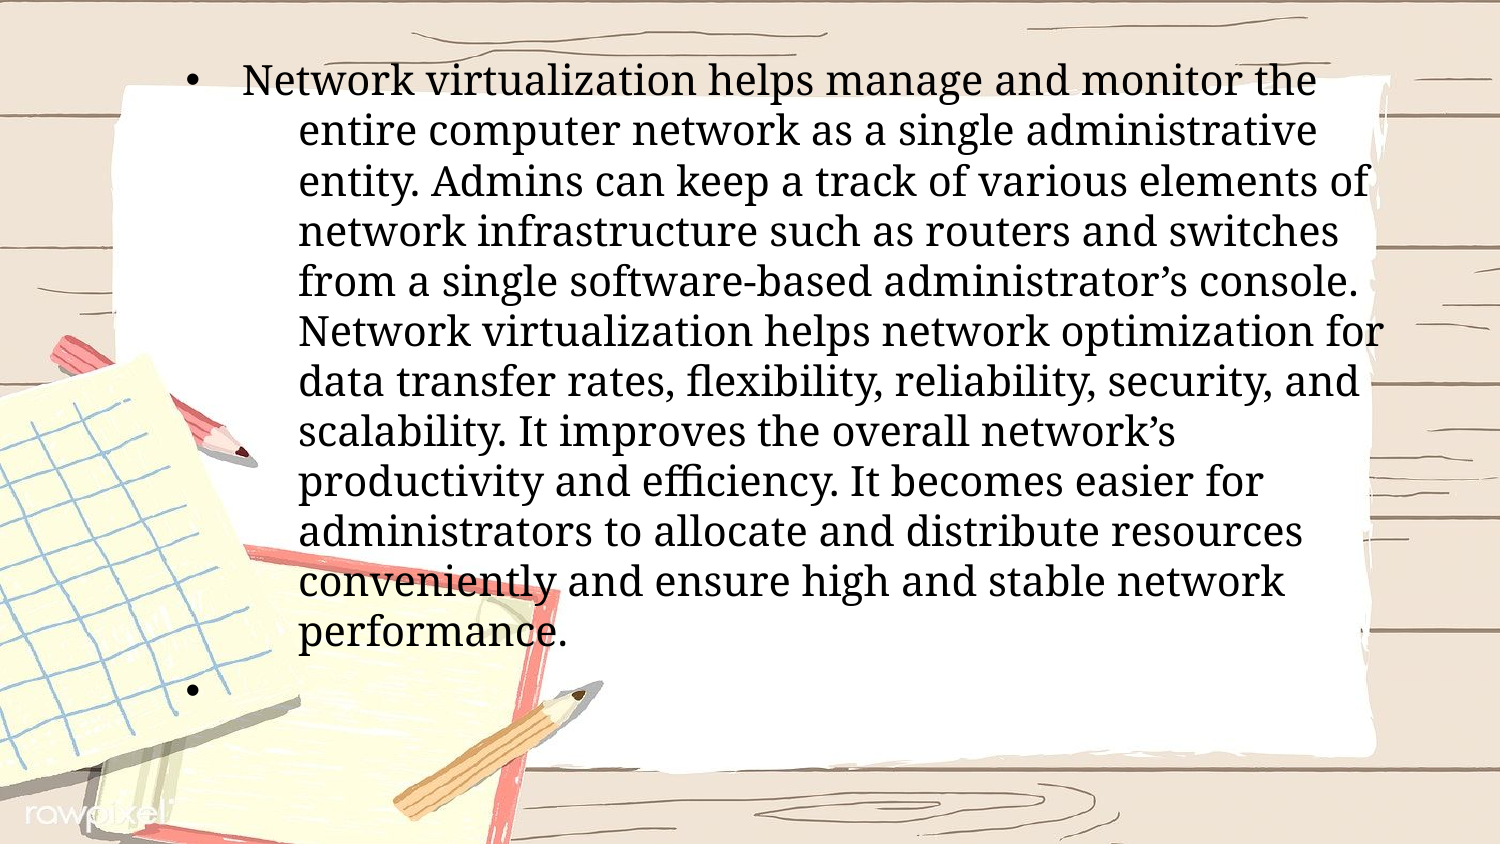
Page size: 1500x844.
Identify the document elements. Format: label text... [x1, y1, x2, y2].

list Network virtualization helps manage and monitor the entire computer network as a single administrative entity. Admins can keep a track of various elements of network infrastructure such as routers and switches from a single software-based administrator’s console. Network virtualization helps network optimization for data transfer rates, flexibility, reliability, security, and scalability. It improves the overall network’s productivity and efficiency. It becomes easier for administrators to allocate and distribute resources conveniently and ensure high and stable network performance. [170, 46, 1426, 754]
